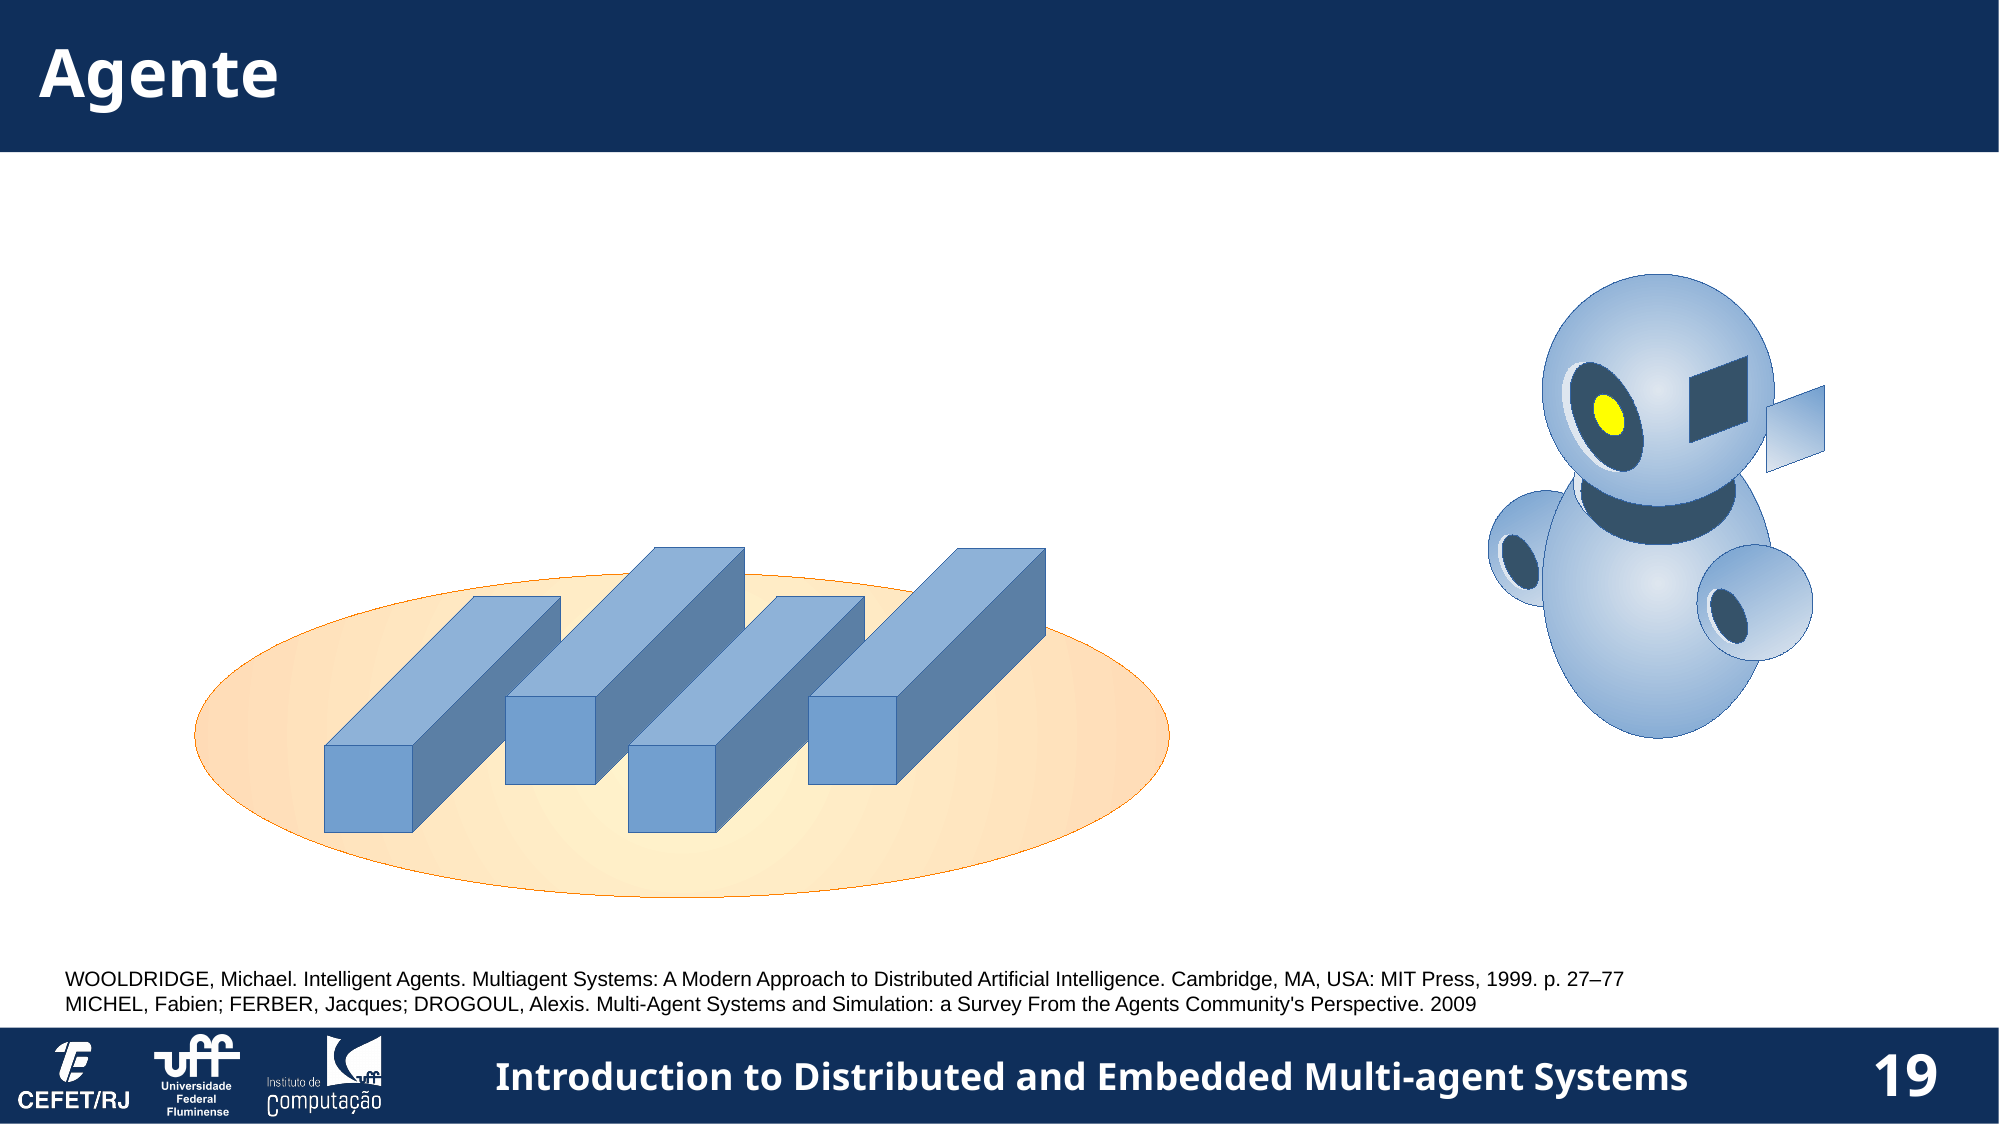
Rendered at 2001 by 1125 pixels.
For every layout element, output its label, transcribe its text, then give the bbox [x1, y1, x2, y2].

text_box [194, 549, 1170, 898]
text_box Agente [25, 23, 1999, 119]
picture [265, 1033, 383, 1117]
text_box [1488, 274, 1825, 739]
picture [153, 1033, 241, 1121]
picture [18, 1021, 129, 1125]
text_box WOOLDRIDGE, Michael. Intelligent Agents. Multiagent Systems: A Modern Approach to Distributed Artificial Intelligence. Cambridge, MA, USA: MIT Press, 1999. p. 27–77 MICHEL, Fabien; FERBER, Jacques; DROGOUL, Alexis. Multi-Agent Systems and Simulation: a Survey From the Agents Community's Perspective. 2009 [50, 958, 1969, 1024]
